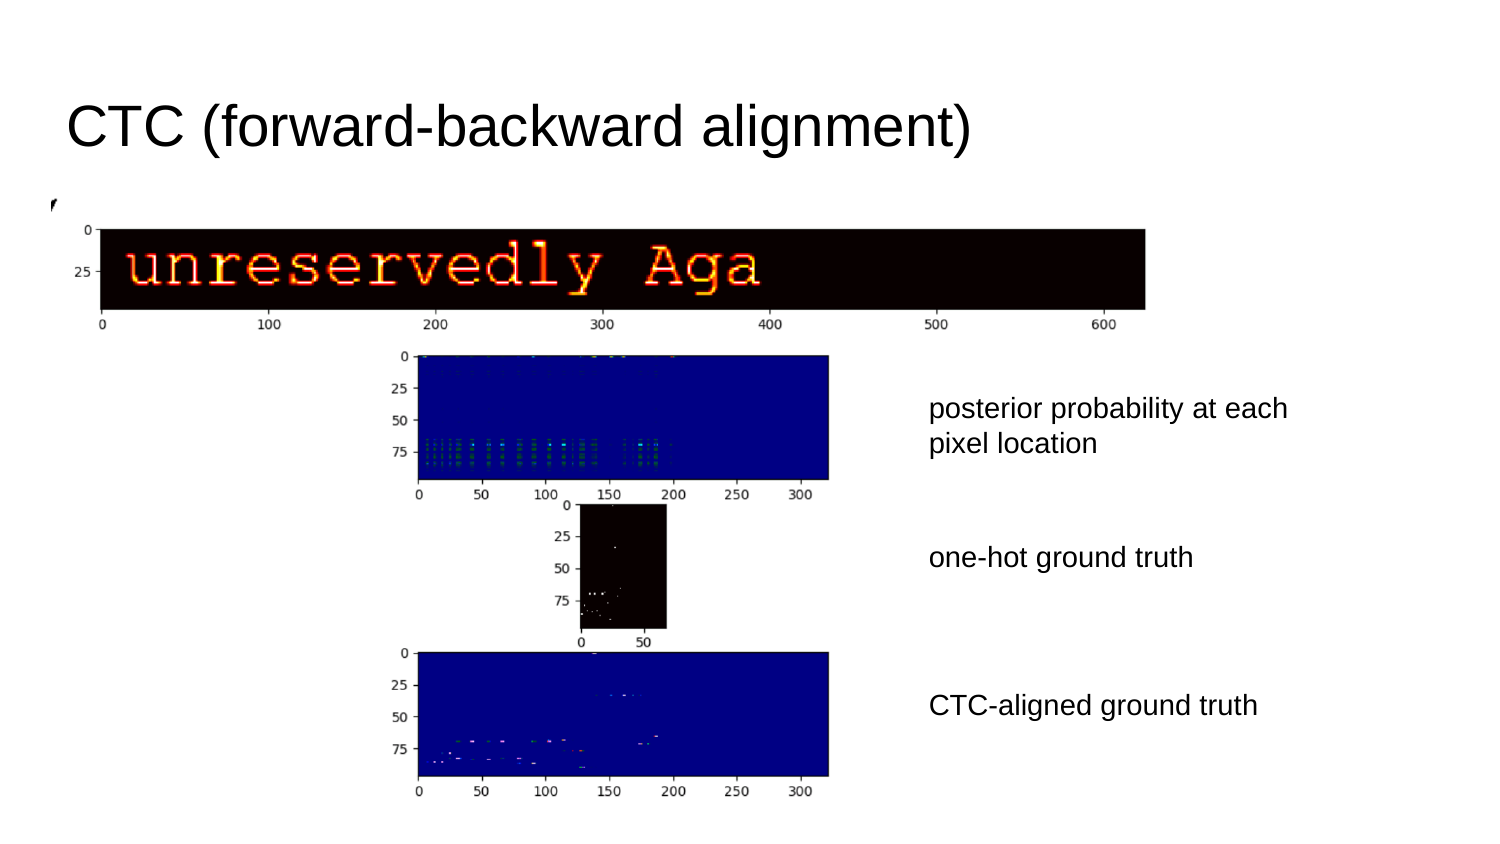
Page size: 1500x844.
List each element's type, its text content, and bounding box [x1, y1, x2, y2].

title CTC (forward-backward alignment) [51, 72, 1449, 167]
text_box CTC-aligned ground truth [913, 671, 1325, 766]
text_box one-hot ground truth [913, 523, 1325, 618]
text_box posterior probability at each pixel location [913, 374, 1325, 469]
picture [51, 193, 1197, 821]
